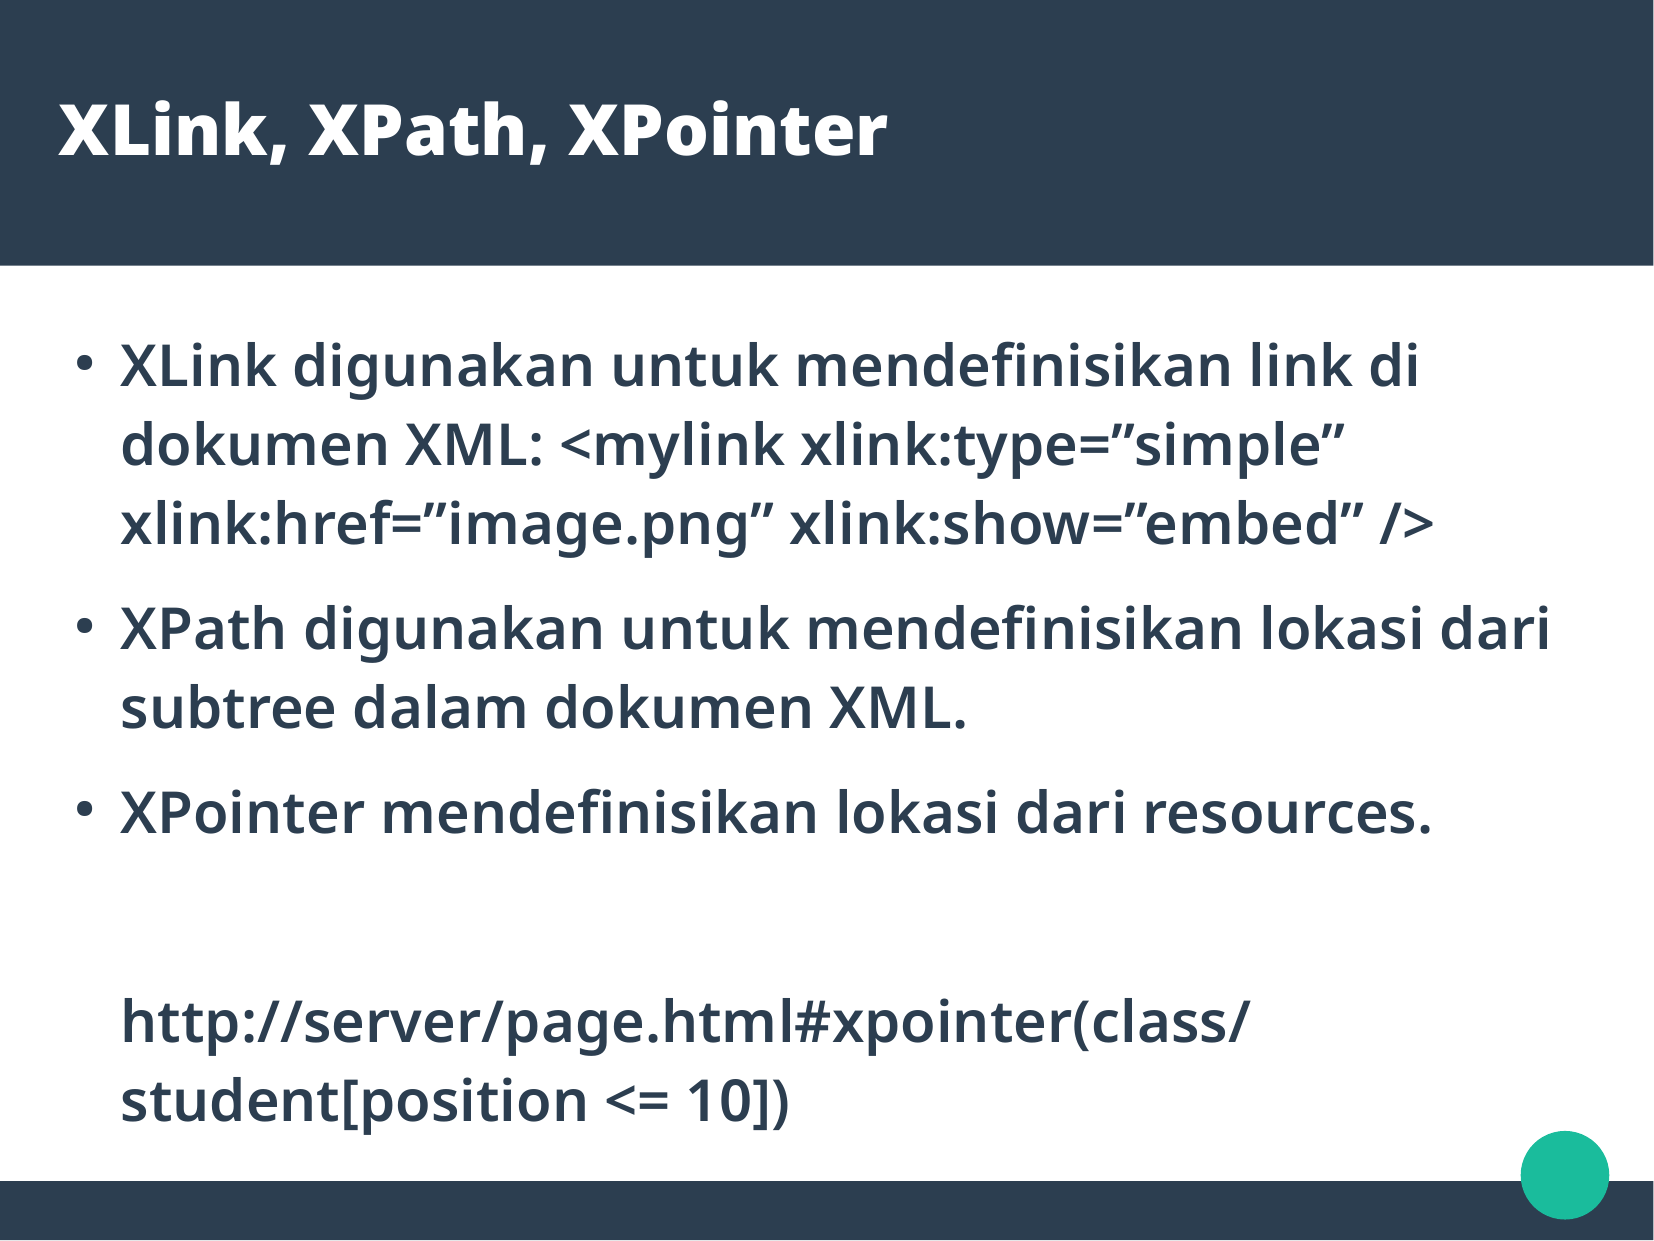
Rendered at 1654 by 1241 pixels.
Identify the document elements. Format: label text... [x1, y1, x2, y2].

title XLink, XPath, XPointer [59, 49, 1595, 207]
list XLink digunakan untuk mendefinisikan link di dokumen XML: <mylink xlink:type=”simple” xlink:href=”image.png” xlink:show=”embed” /> XPath digunakan untuk mendefinisikan lokasi dari subtree dalam dokumen XML. XPointer mendefinisikan lokasi dari resources. http://server/page.html#xpointer(class/student[position <= 10]) [59, 324, 1595, 1152]
